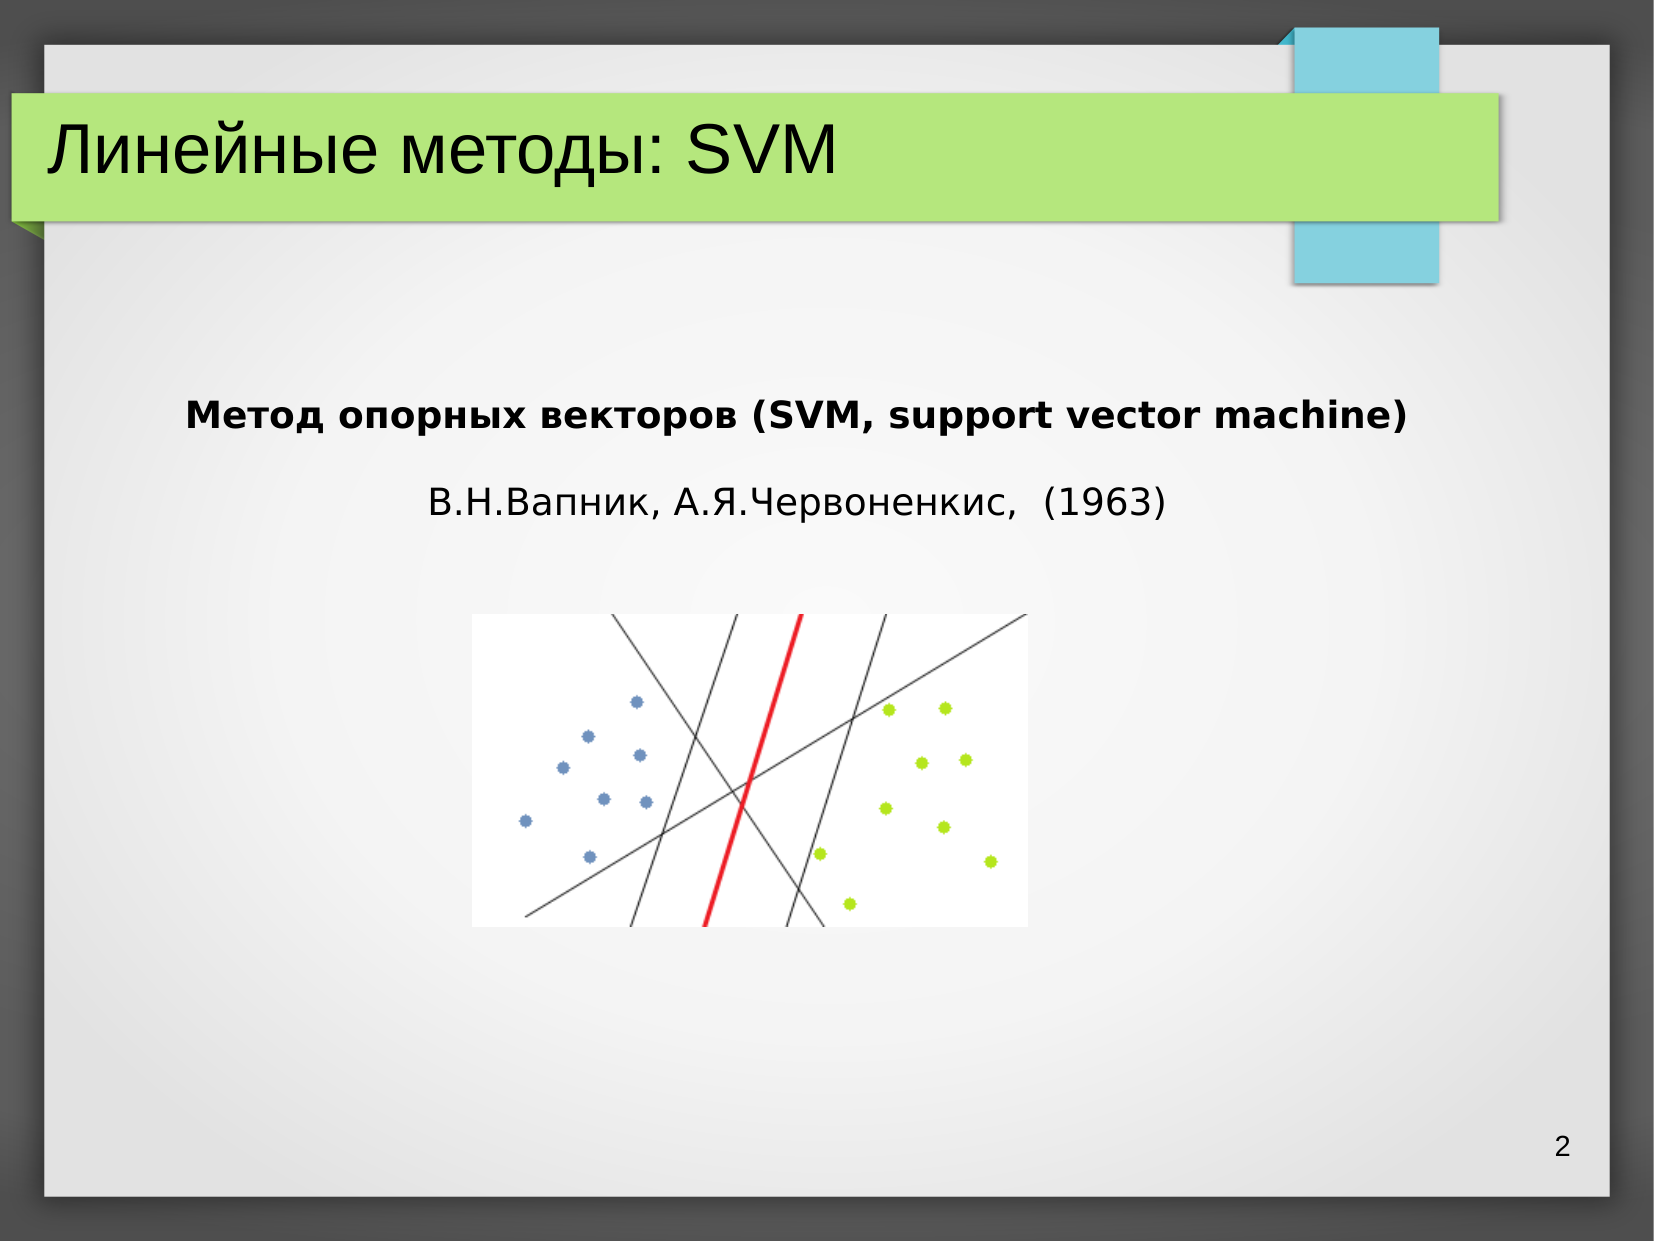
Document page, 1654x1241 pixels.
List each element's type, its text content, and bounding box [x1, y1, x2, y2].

text_box Метод опорных векторов (SVM, support vector machine) В.Н.Вапник, А.Я.Червоненкис, (1963) [165, 386, 1430, 532]
picture [0, 0, 1654, 1241]
title Линейные методы: SVM [47, 109, 1501, 189]
